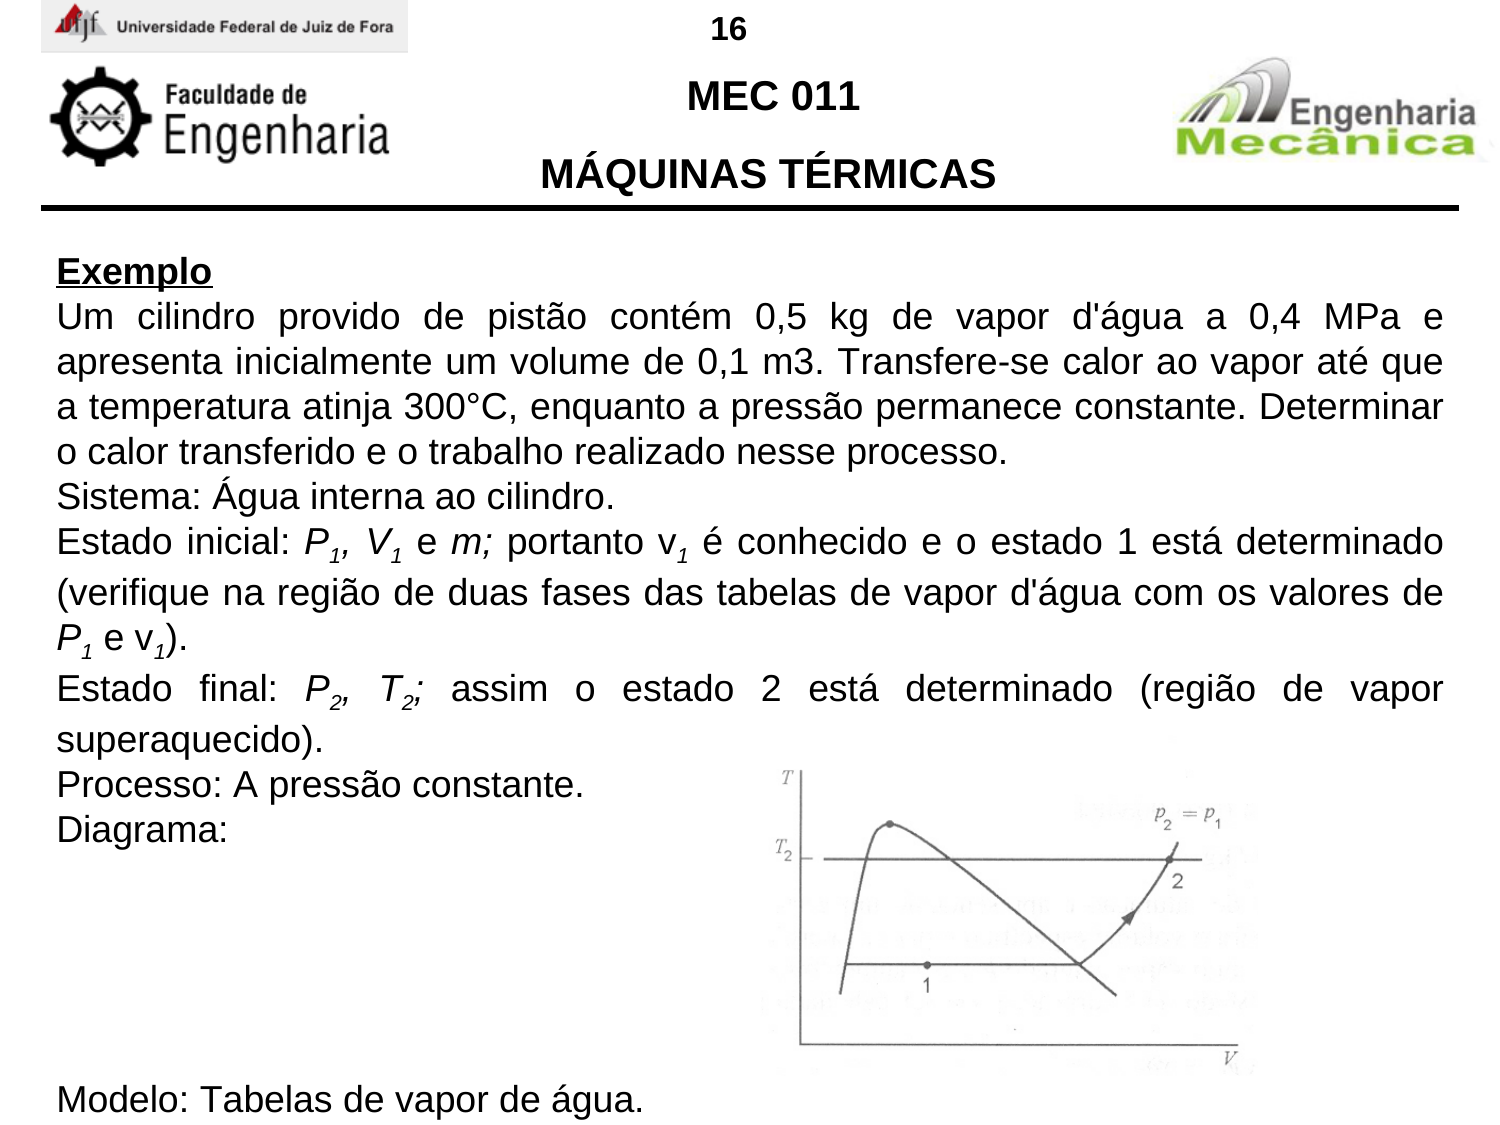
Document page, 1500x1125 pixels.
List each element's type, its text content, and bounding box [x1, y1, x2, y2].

picture [1151, 54, 1500, 167]
picture [41, 0, 408, 174]
picture [760, 735, 1258, 1076]
text_box Exemplo Um cilindro provido de pistão contém 0,5 kg de vapor d'água a 0,4 MPa e apresenta inicialmente um volume de 0,1 m3. Transfere-se calor ao vapor até que a temperatura atinja 300°C, enquanto a pressão permanece constante. Determinar o calor transferido e o trabalho realizado nesse processo. Sistema: Água interna ao cilindro. Estado inicial: P1, V1 e m; portanto v1 é conhecido e o estado 1 está determinado (verifique na região de duas fases das tabelas de vapor d'água com os valores de P1 e v1). Estado final: P2, T2; assim o estado 2 está determinado (região de vapor superaquecido). Processo: A pressão constante. Diagrama: Modelo: Tabelas de vapor de água. [41, 238, 1459, 1125]
